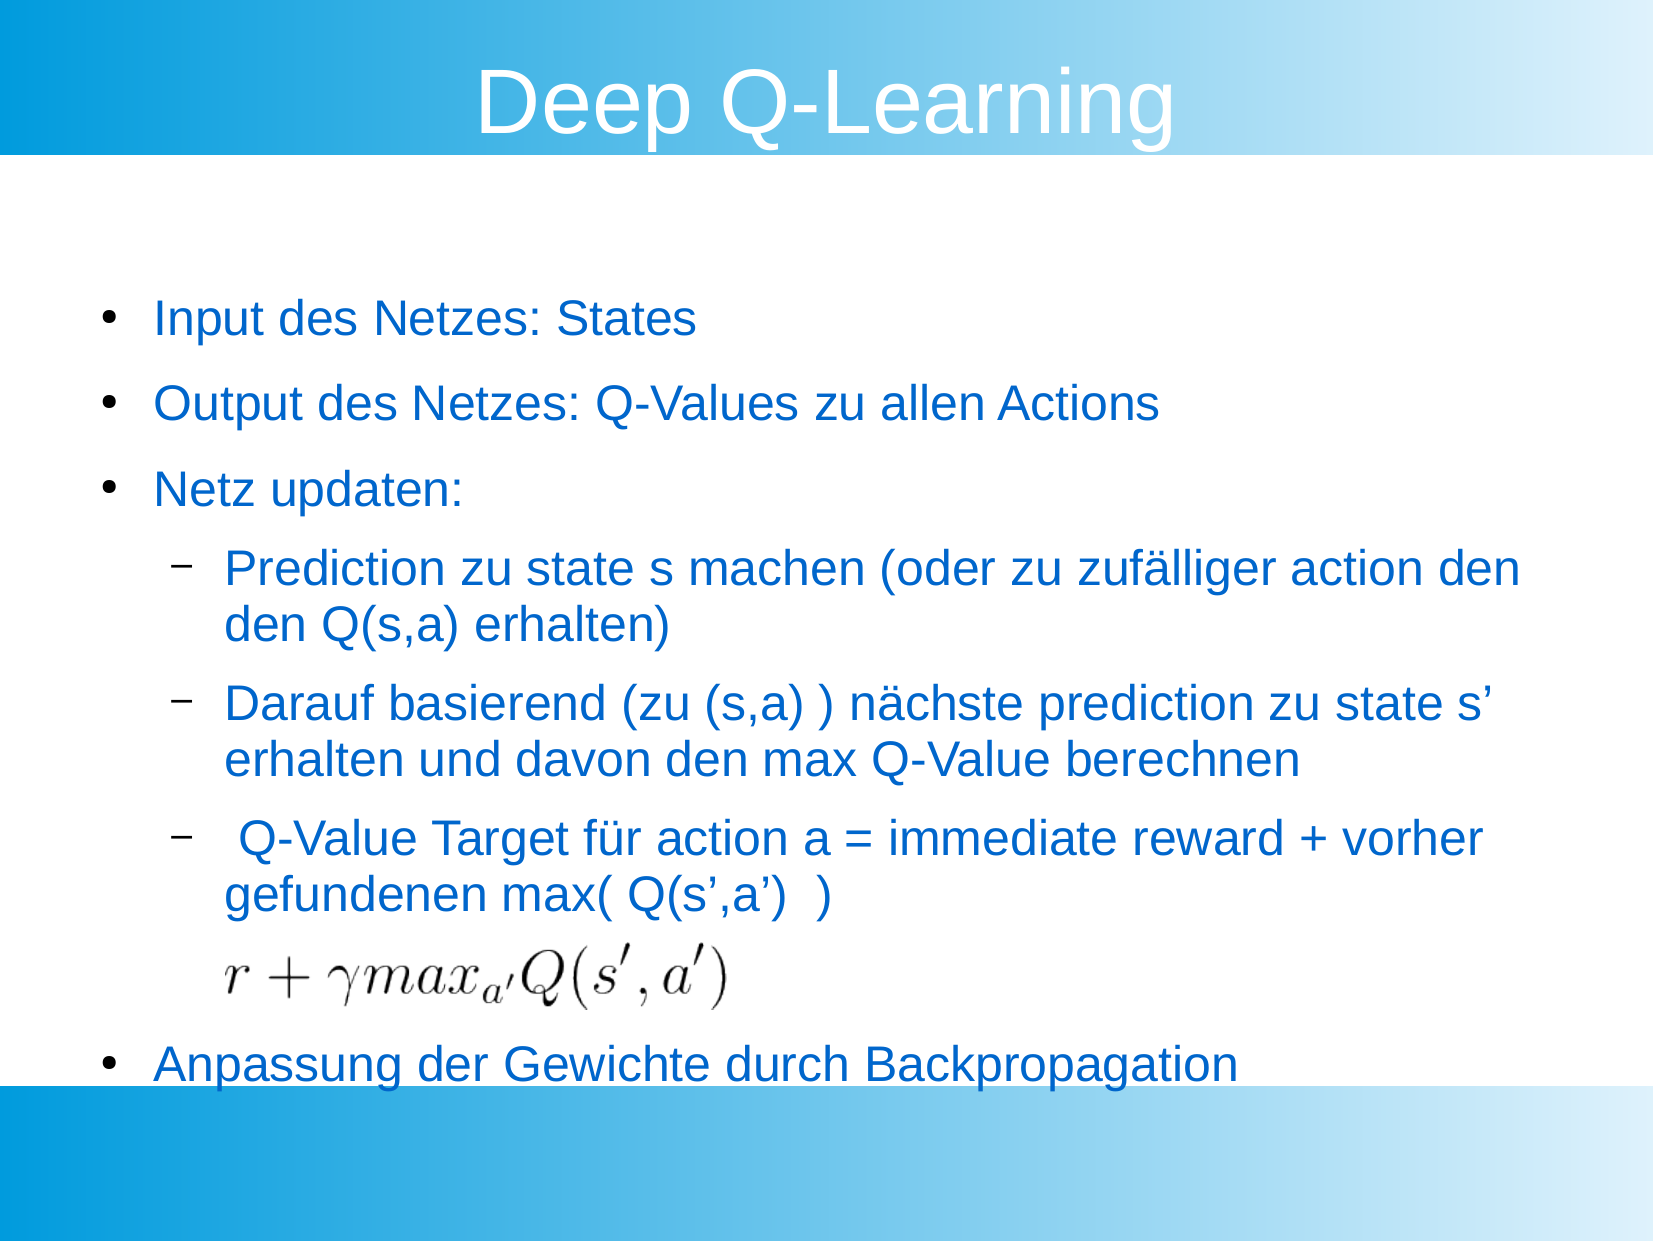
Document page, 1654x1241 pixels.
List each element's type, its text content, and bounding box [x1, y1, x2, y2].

title Deep Q-Learning [82, 49, 1571, 155]
picture [225, 942, 727, 1010]
list Input des Netzes: States Output des Netzes: Q-Values zu allen Actions Netz updaten: Prediction zu state s machen (oder zu zufälliger action den den Q(s,a) erhalten) Darauf basierend (zu (s,a) ) nächste prediction zu state s’ erhalten und davon den max Q-Value berechnen Q-Value Target für action a = immediate reward + vorher gefundenen max( Q(s’,a’) ) Anpassung der Gewichte durch Backpropagation [82, 290, 1571, 1010]
